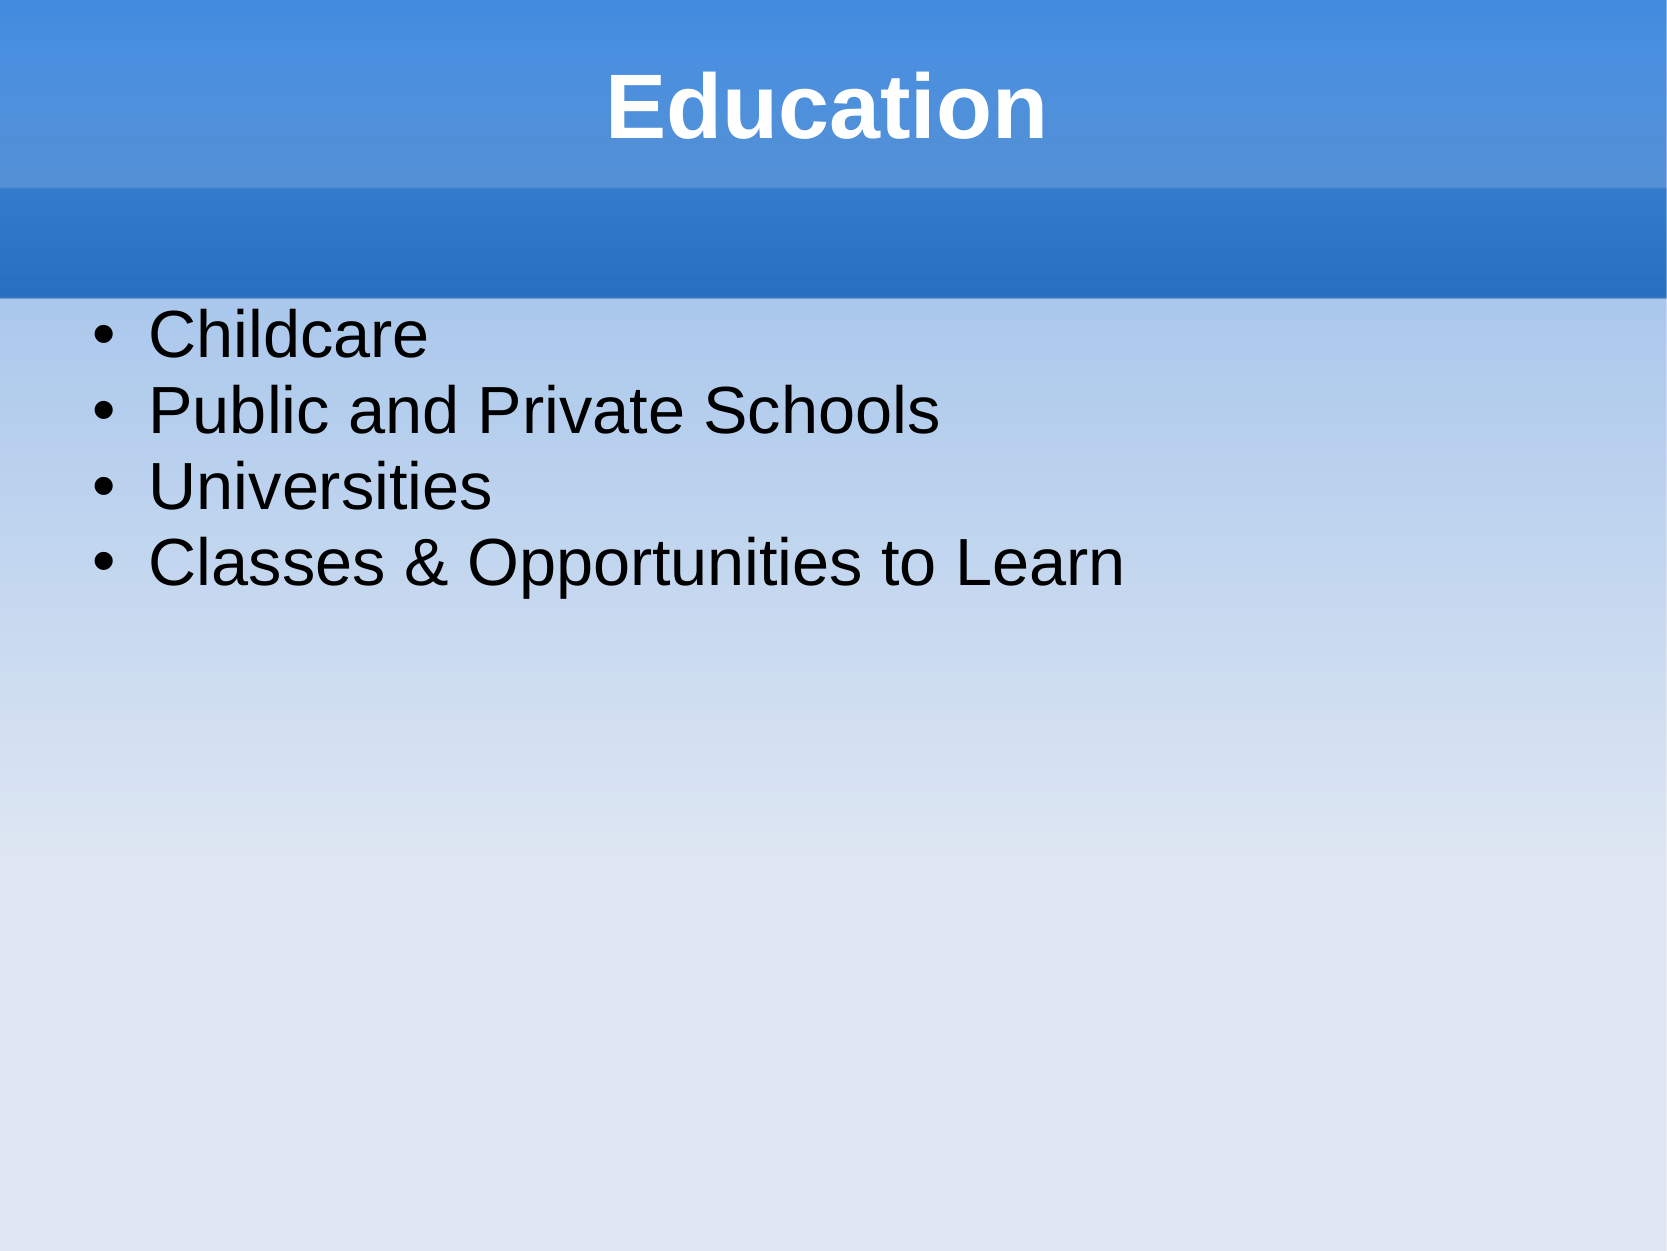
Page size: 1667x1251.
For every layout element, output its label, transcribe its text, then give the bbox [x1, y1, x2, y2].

title Education [67, 6, 1587, 209]
subtitle Childcare Public and Private Schools Universities Classes & Opportunities to Learn [73, 297, 1593, 1118]
picture [0, 0, 1667, 1251]
